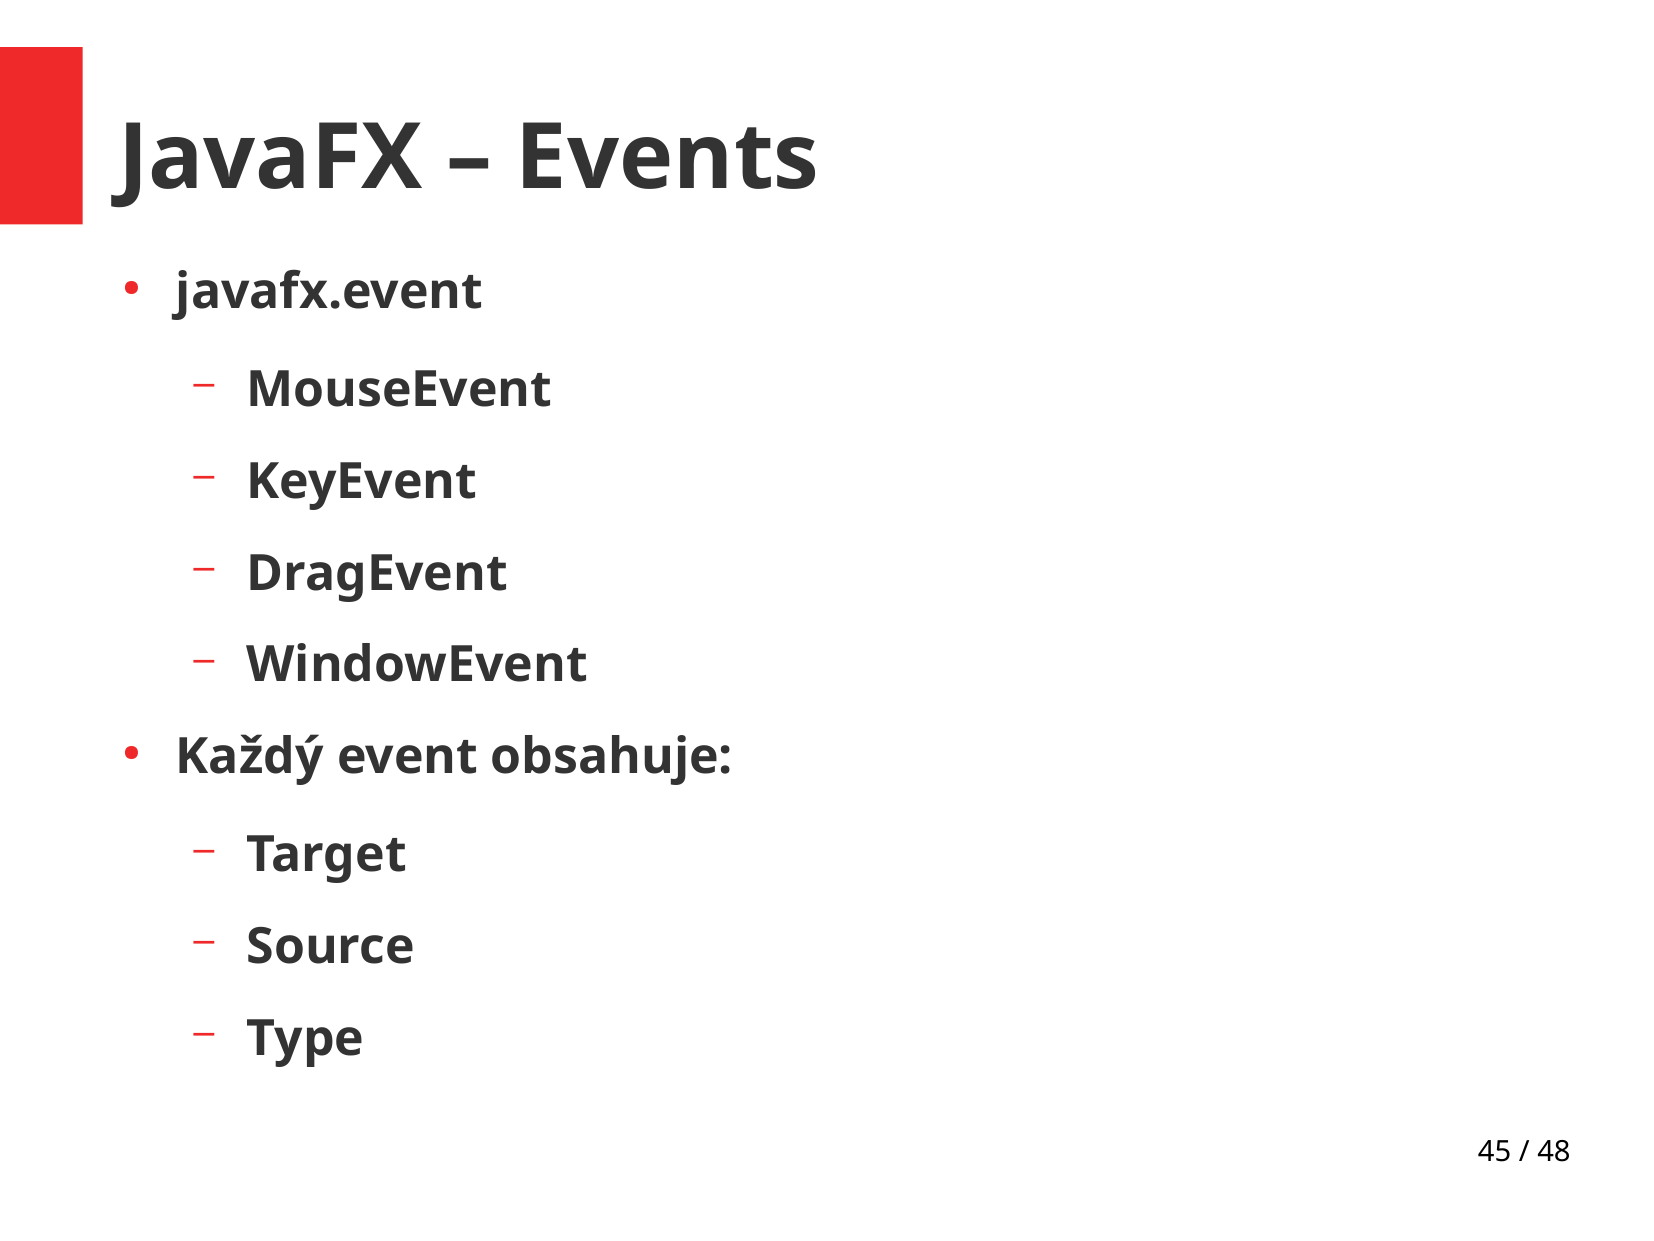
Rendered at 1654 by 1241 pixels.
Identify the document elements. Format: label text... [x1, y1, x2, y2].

list javafx.event MouseEvent KeyEvent DragEvent WindowEvent Každý event obsahuje: Target Source Type [105, 255, 1523, 975]
title JavaFX – Events [118, 49, 1571, 257]
